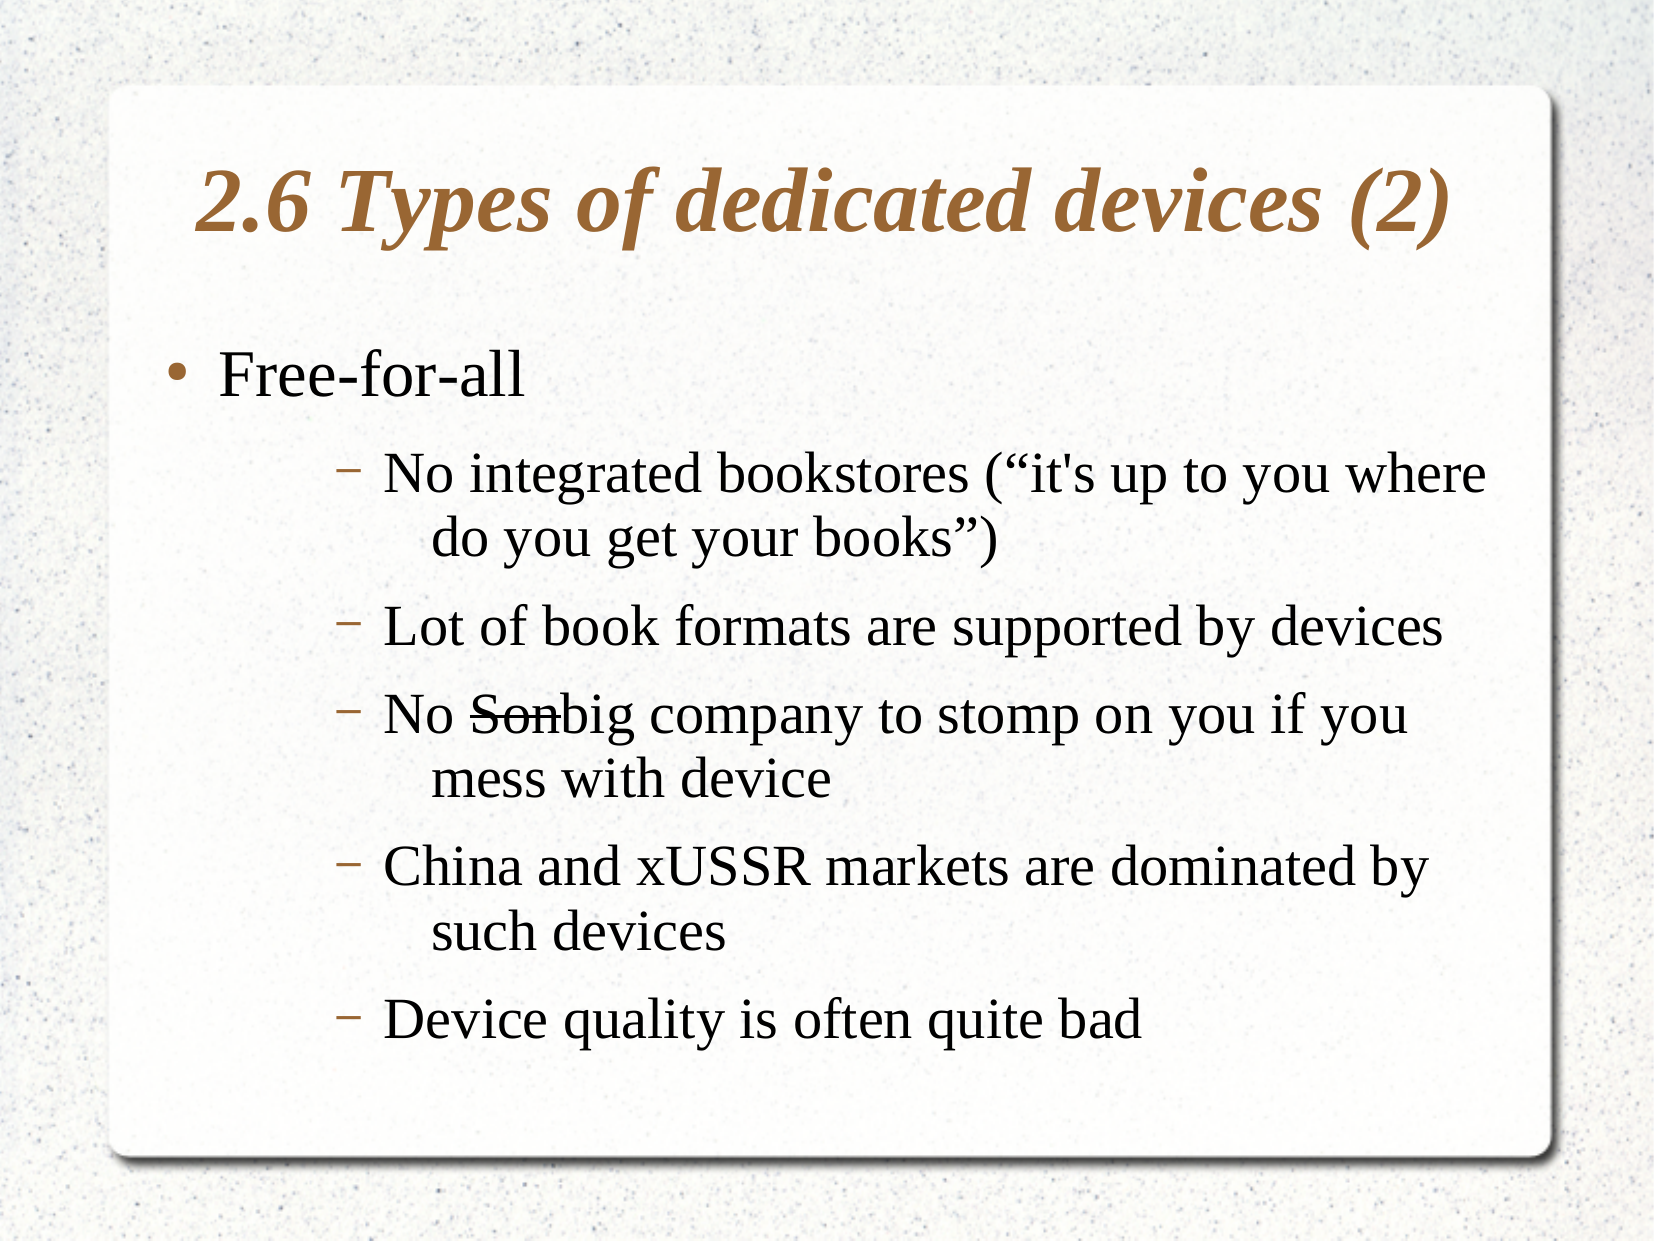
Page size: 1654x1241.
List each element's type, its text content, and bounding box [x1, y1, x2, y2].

picture [0, 0, 1654, 1241]
list Free-for-all No integrated bookstores (“it's up to you where do you get your books”) Lot of book formats are supported by devices No Sonbig company to stomp on you if you mess with device China and xUSSR markets are dominated by such devices Device quality is often quite bad [147, 336, 1506, 1141]
title 2.6 Types of dedicated devices (2) [118, 104, 1536, 297]
